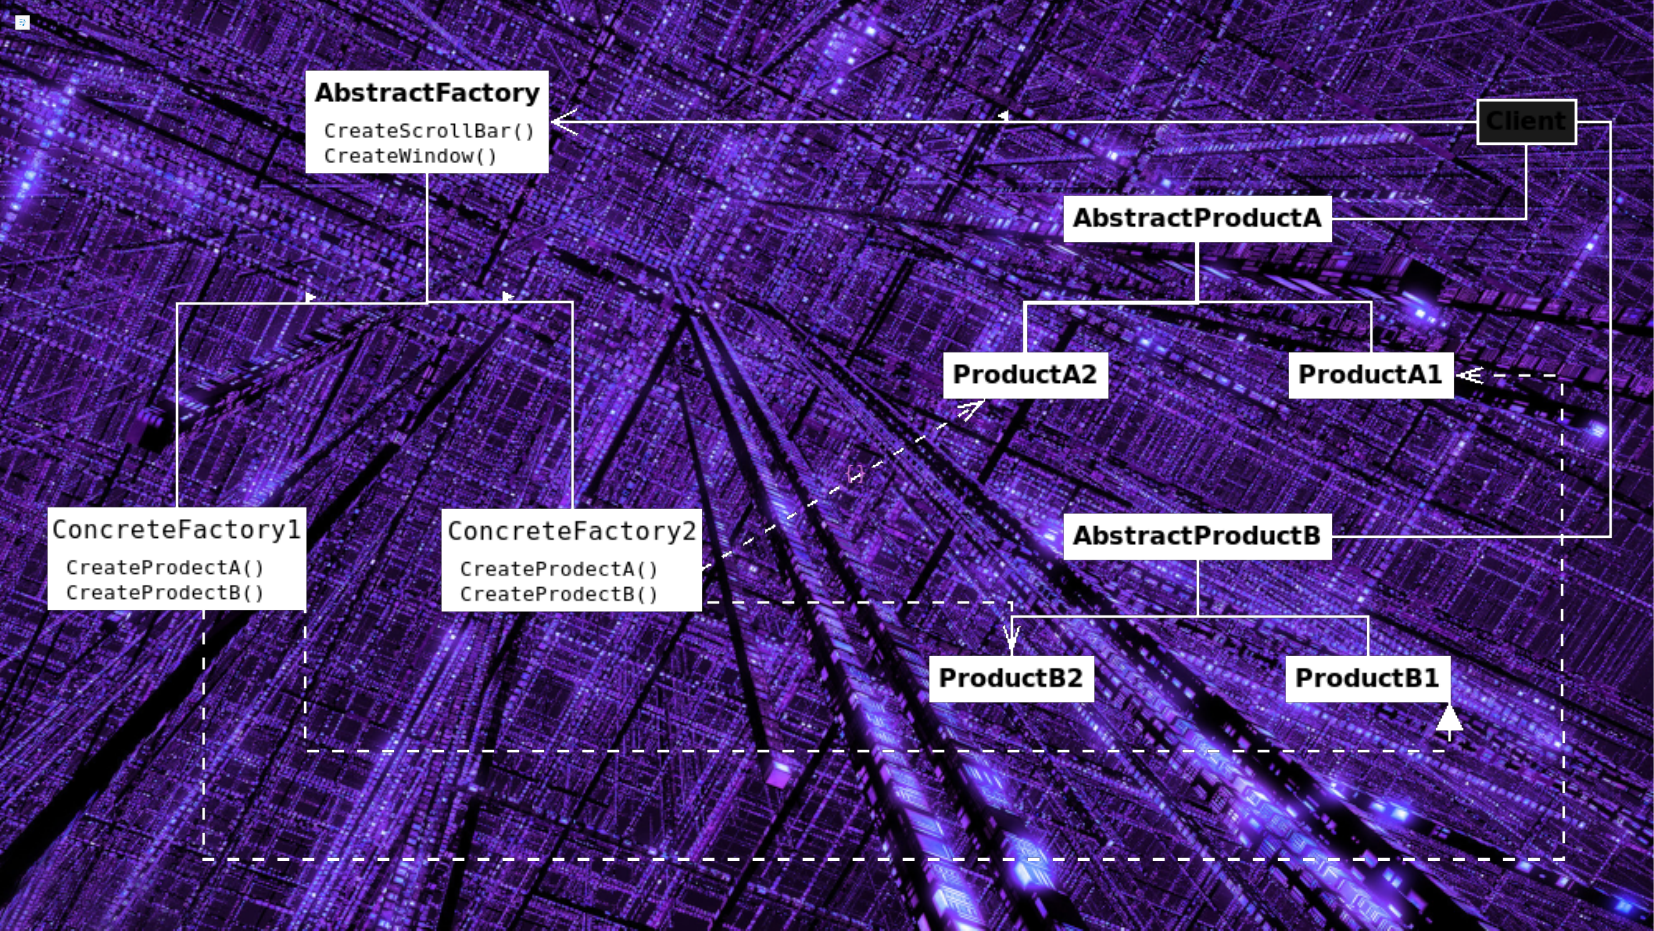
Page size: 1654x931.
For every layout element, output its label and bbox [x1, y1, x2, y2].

text_box [15, 15, 31, 31]
picture [0, 0, 1654, 931]
